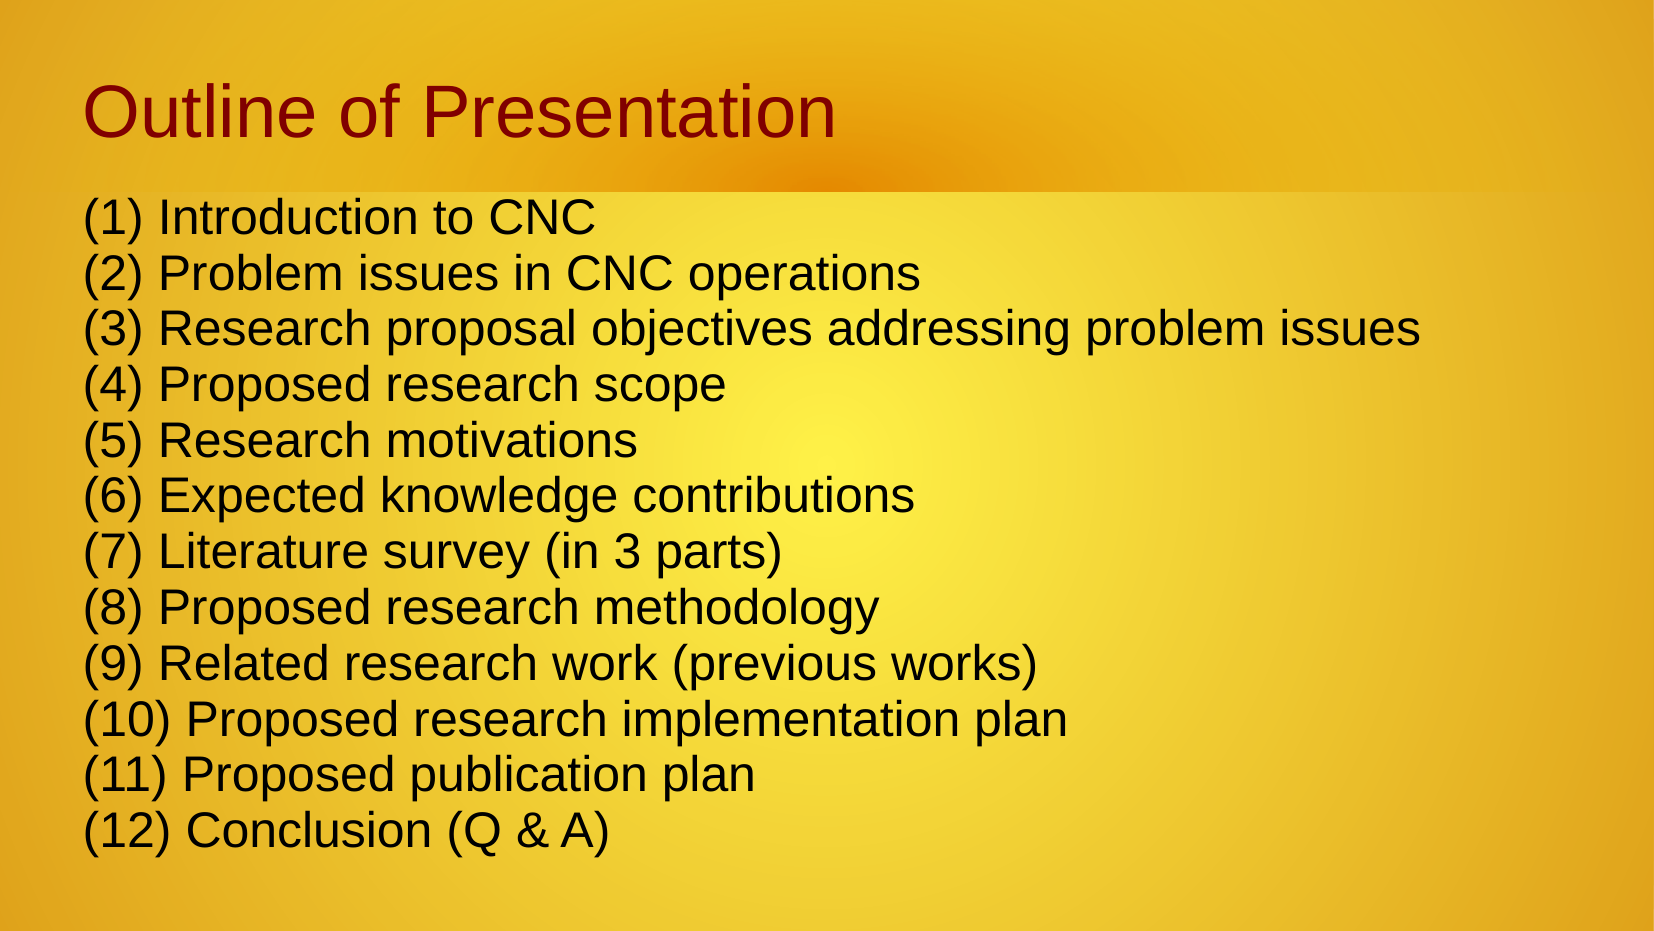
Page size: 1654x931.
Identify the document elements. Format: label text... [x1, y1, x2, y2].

subtitle (1) Introduction to CNC (2) Problem issues in CNC operations (3) Research proposal objectives addressing problem issues (4) Proposed research scope (5) Research motivations (6) Expected knowledge contributions (7) Literature survey (in 3 parts) (8) Proposed research methodology (9) Related research work (previous works) (10) Proposed research implementation plan (11) Proposed publication plan (12) Conclusion (Q & A) [82, 188, 1571, 863]
title Outline of Presentation [82, 35, 1571, 188]
